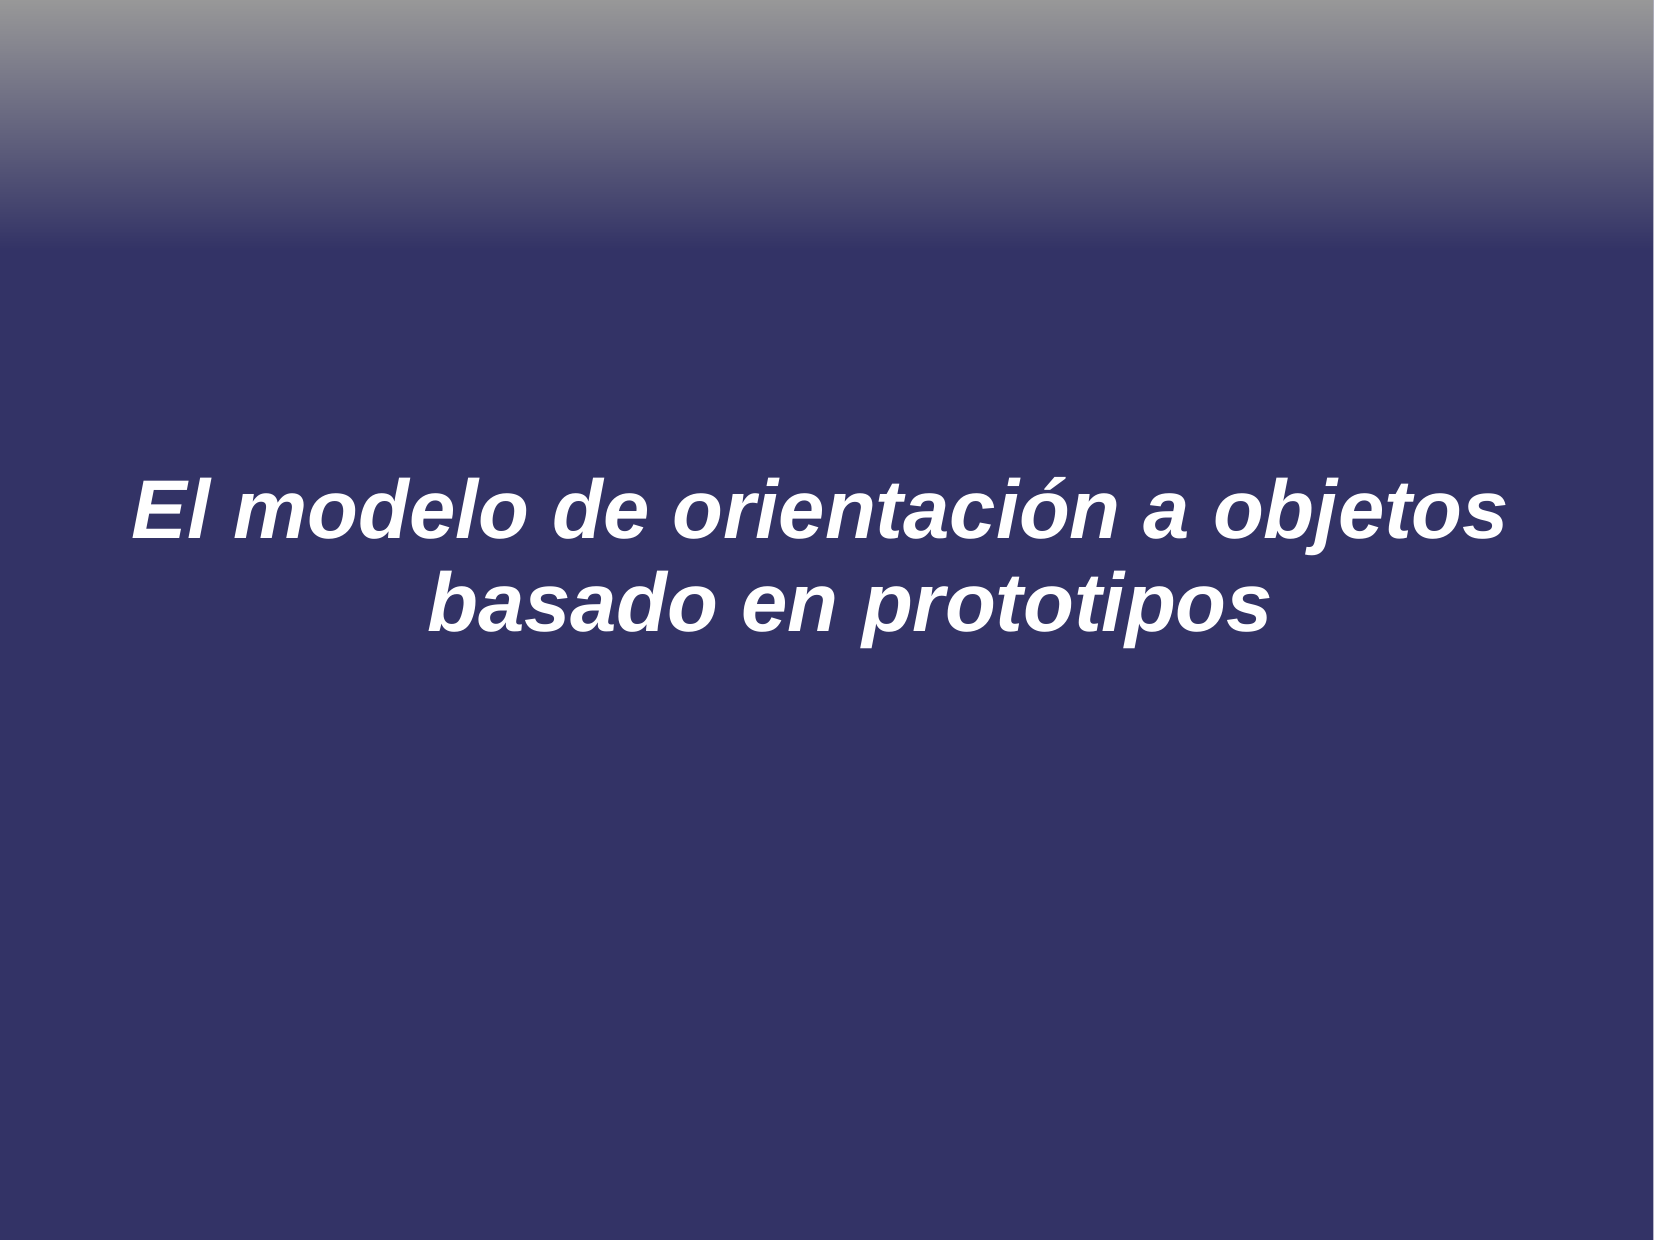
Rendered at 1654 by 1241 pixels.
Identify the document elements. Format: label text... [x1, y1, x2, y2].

title El modelo de orientación a objetos basado en prototipos [114, 452, 1527, 660]
